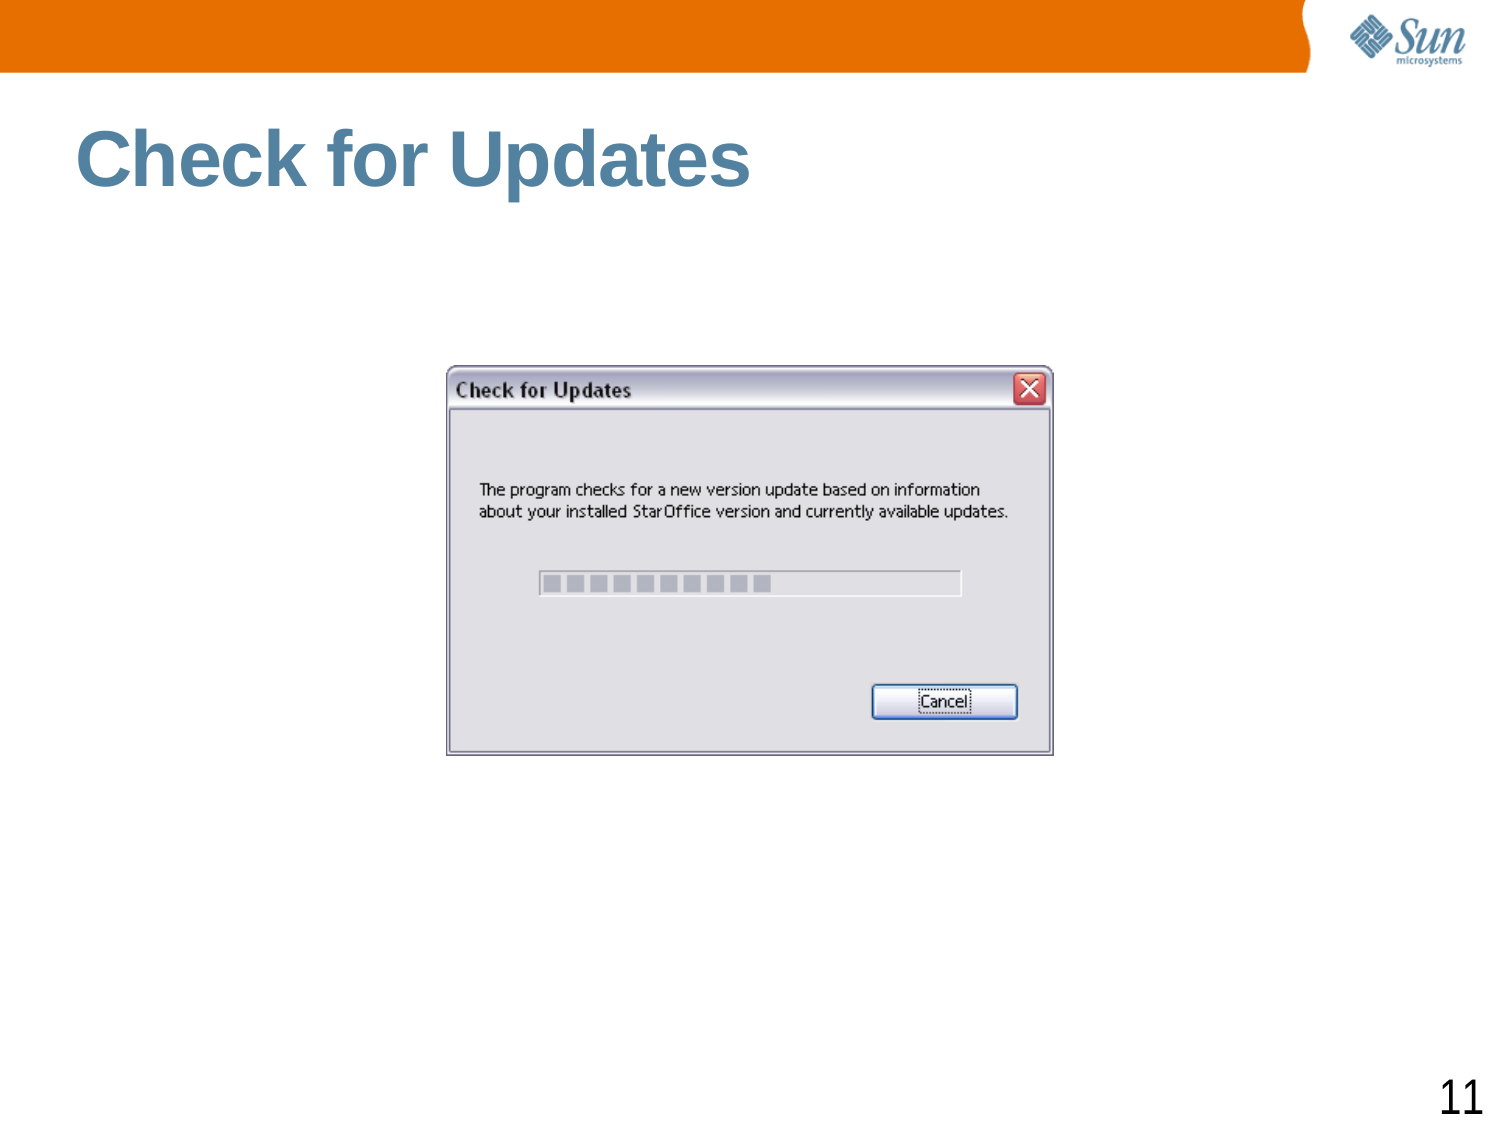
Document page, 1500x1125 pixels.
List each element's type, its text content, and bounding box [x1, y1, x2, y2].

picture [0, 0, 1500, 75]
title Check for Updates [75, 122, 1438, 228]
picture [446, 365, 1054, 756]
